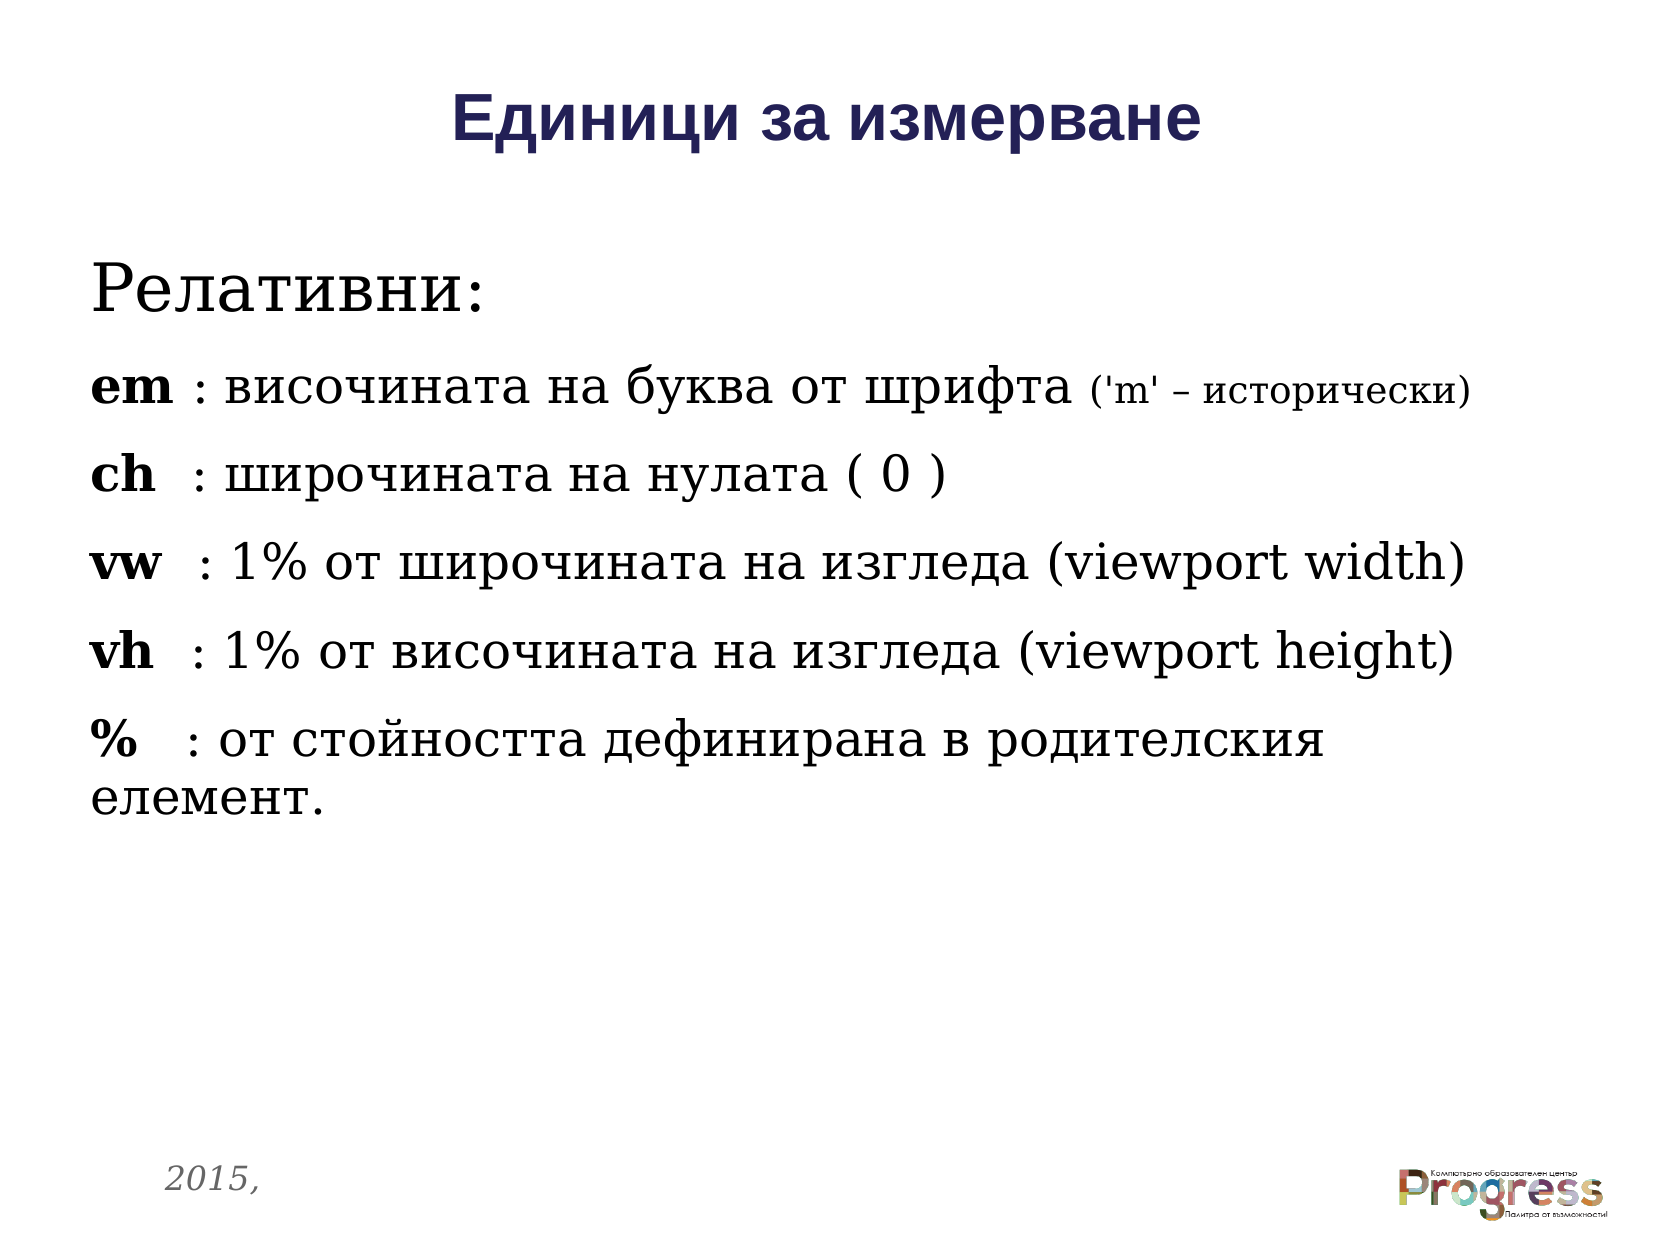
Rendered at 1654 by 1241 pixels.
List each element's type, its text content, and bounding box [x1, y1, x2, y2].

title Единици за измерване [82, 55, 1571, 181]
picture [1399, 1168, 1613, 1221]
list Релативни: em : височината на буква от шрифта ('m' – исторически) ch : широчината на нулата ( 0 ) vw : 1% от широчината на изгледа (viewport width) vh : 1% от височината на изгледа (viewport height) % : от стойността дефинирана в родителския елемент. [90, 249, 1531, 1135]
text_box 2015, Ива Е. Попова [150, 1152, 586, 1201]
